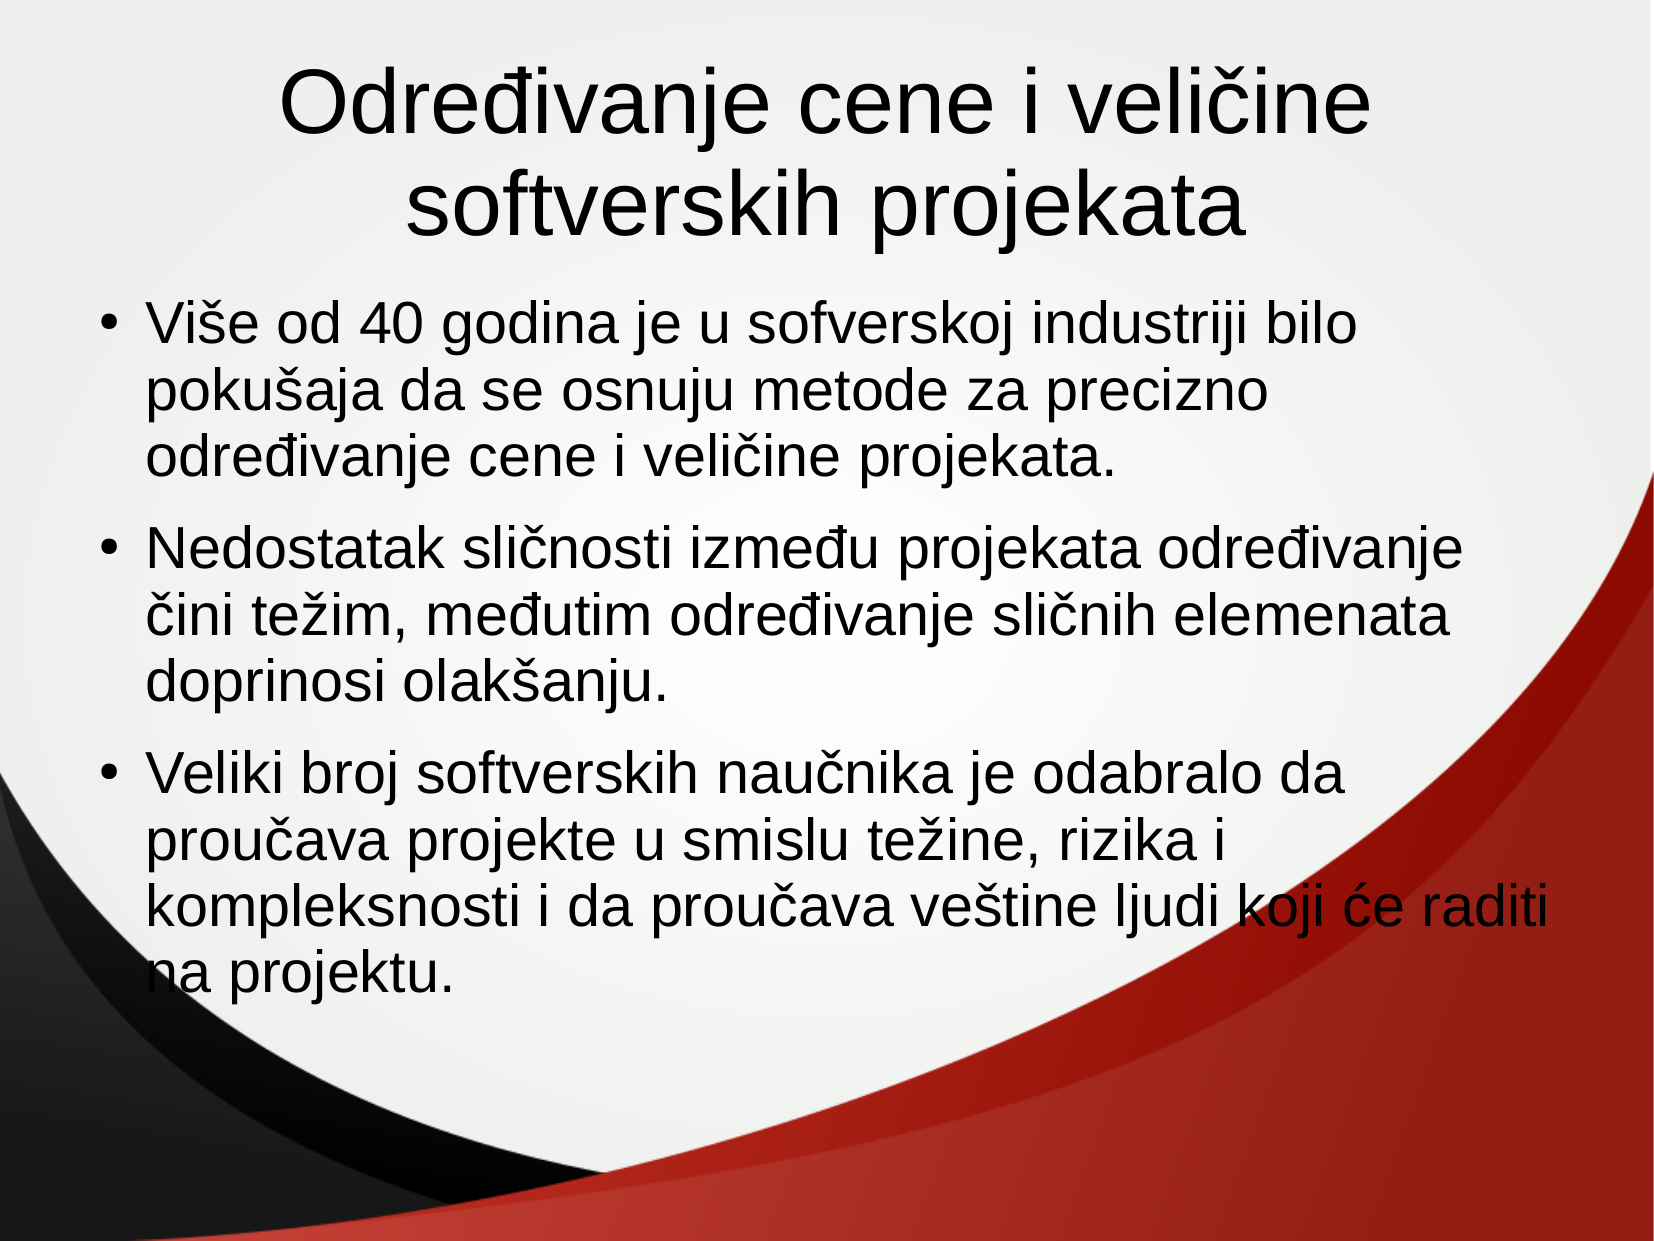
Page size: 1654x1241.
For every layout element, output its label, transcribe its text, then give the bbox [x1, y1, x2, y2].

picture [0, 0, 1654, 1241]
list Više od 40 godina je u sofverskoj industriji bilo pokušaja da se osnuju metode za precizno određivanje cene i veličine projekata. Nedostatak sličnosti između projekata određivanje čini težim, međutim određivanje sličnih elemenata doprinosi olakšanju. Veliki broj softverskih naučnika je odabralo da proučava projekte u smislu težine, rizika i kompleksnosti i da proučava veštine ljudi koji će raditi na projektu. [82, 290, 1571, 1010]
title Određivanje cene i veličine softverskih projekata [82, 49, 1571, 257]
